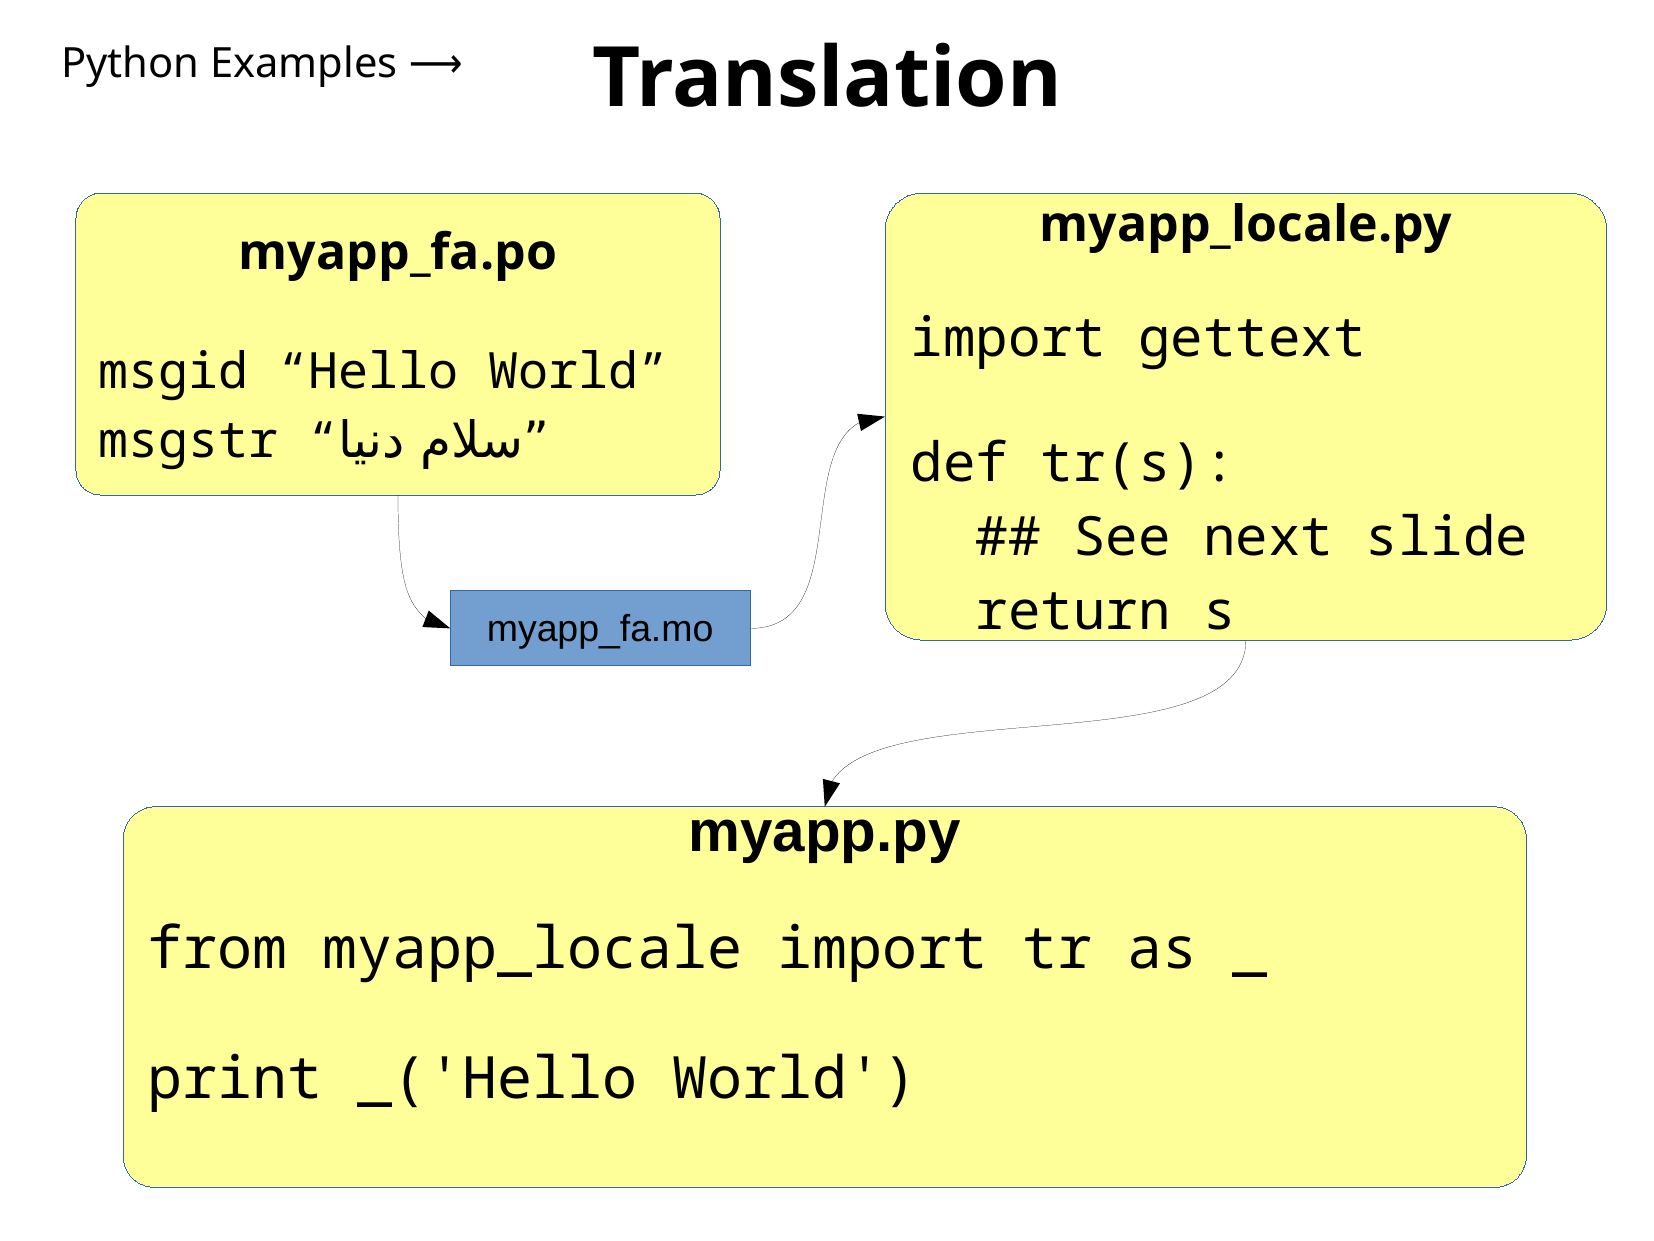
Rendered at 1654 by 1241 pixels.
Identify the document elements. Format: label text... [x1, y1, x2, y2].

text_box myapp.py from myapp_locale import tr as _ print _('Hello World') [123, 806, 1527, 1188]
text_box myapp_locale.py import gettext def tr(s): ## See next slide return s [885, 193, 1607, 641]
text_box Python Examples ⟶ [46, 25, 445, 109]
text_box myapp_fa.mo [450, 590, 751, 666]
text_box Translation [577, 10, 1044, 176]
text_box myapp_fa.po msgid “Hello World” msgstr “سلام دنیا” [75, 193, 721, 496]
